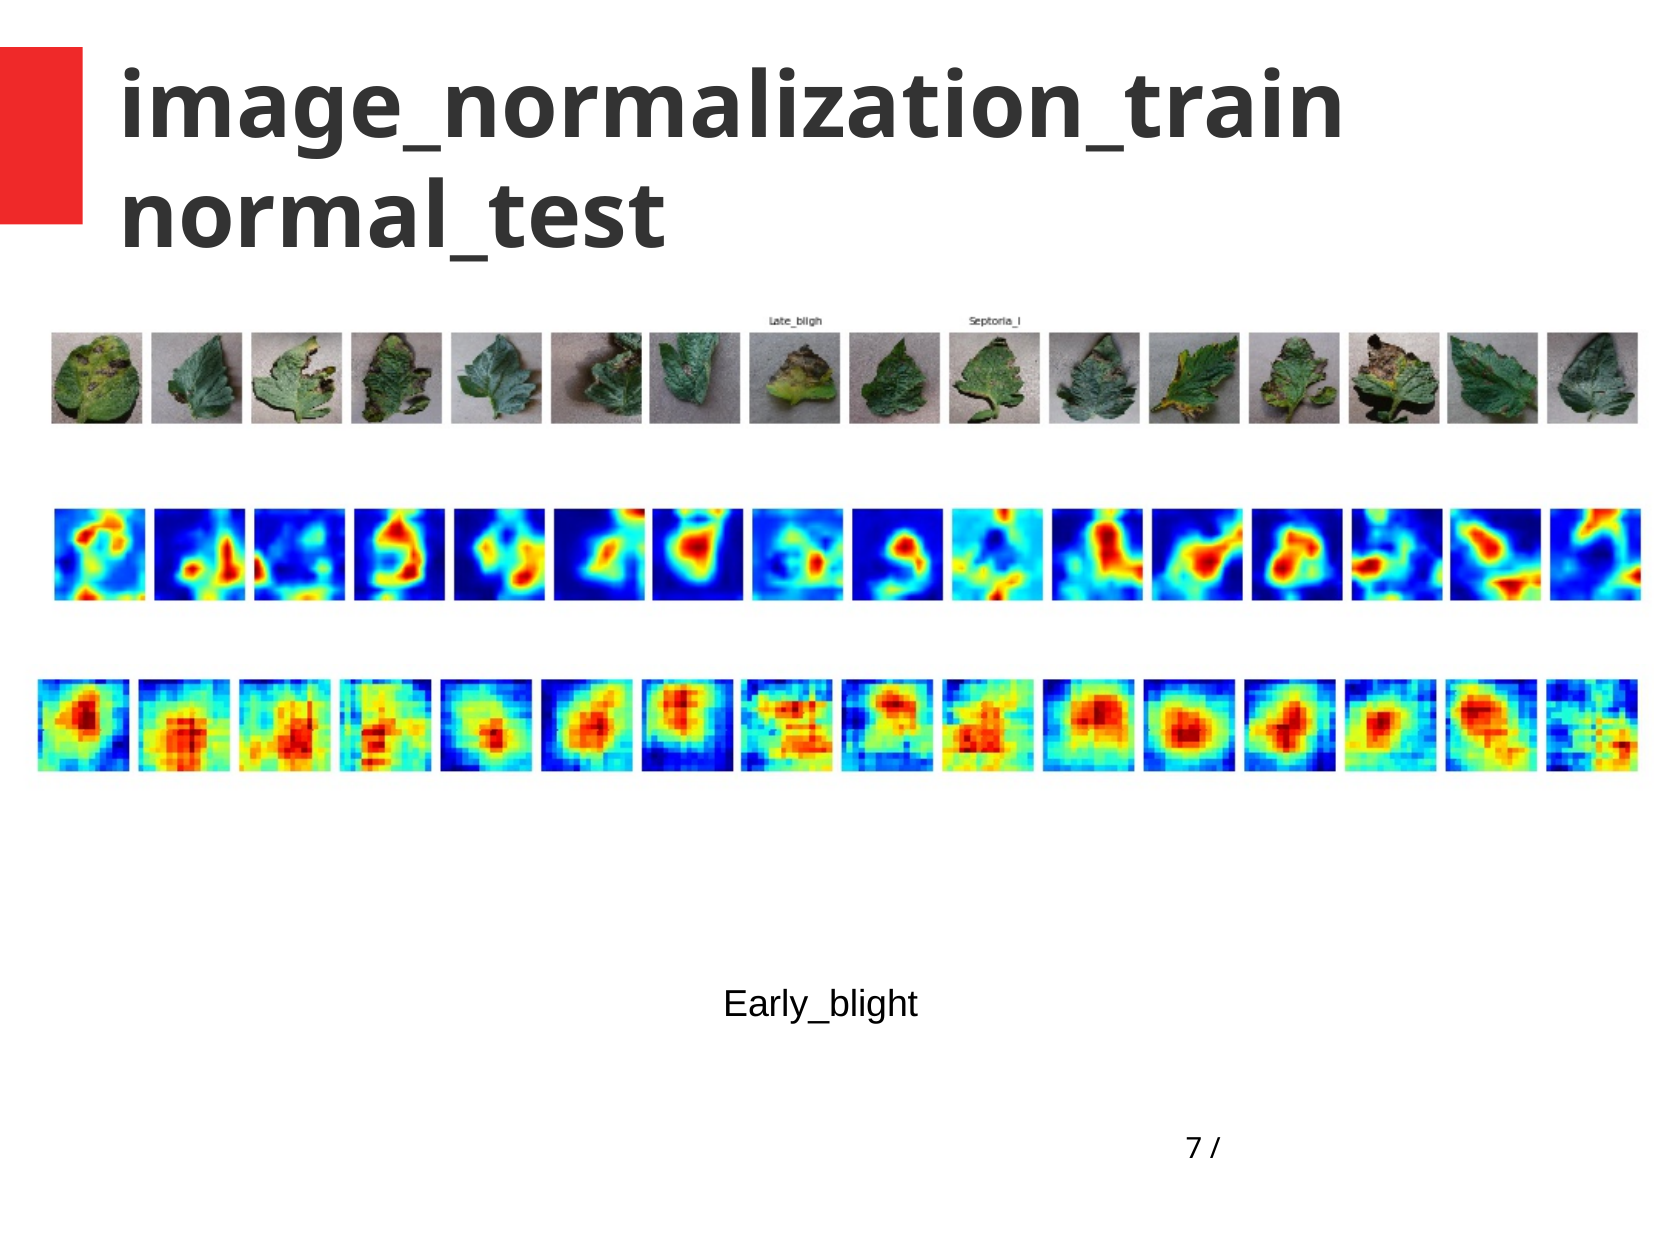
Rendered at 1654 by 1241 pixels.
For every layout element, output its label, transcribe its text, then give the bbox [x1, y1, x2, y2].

text_box / [1185, 1129, 1571, 1216]
picture [1, 305, 1654, 461]
text_box Early_blight [708, 975, 934, 1032]
picture [1, 665, 1654, 809]
title image_normalization_train normal_test [118, 45, 1571, 260]
picture [4, 492, 1654, 638]
